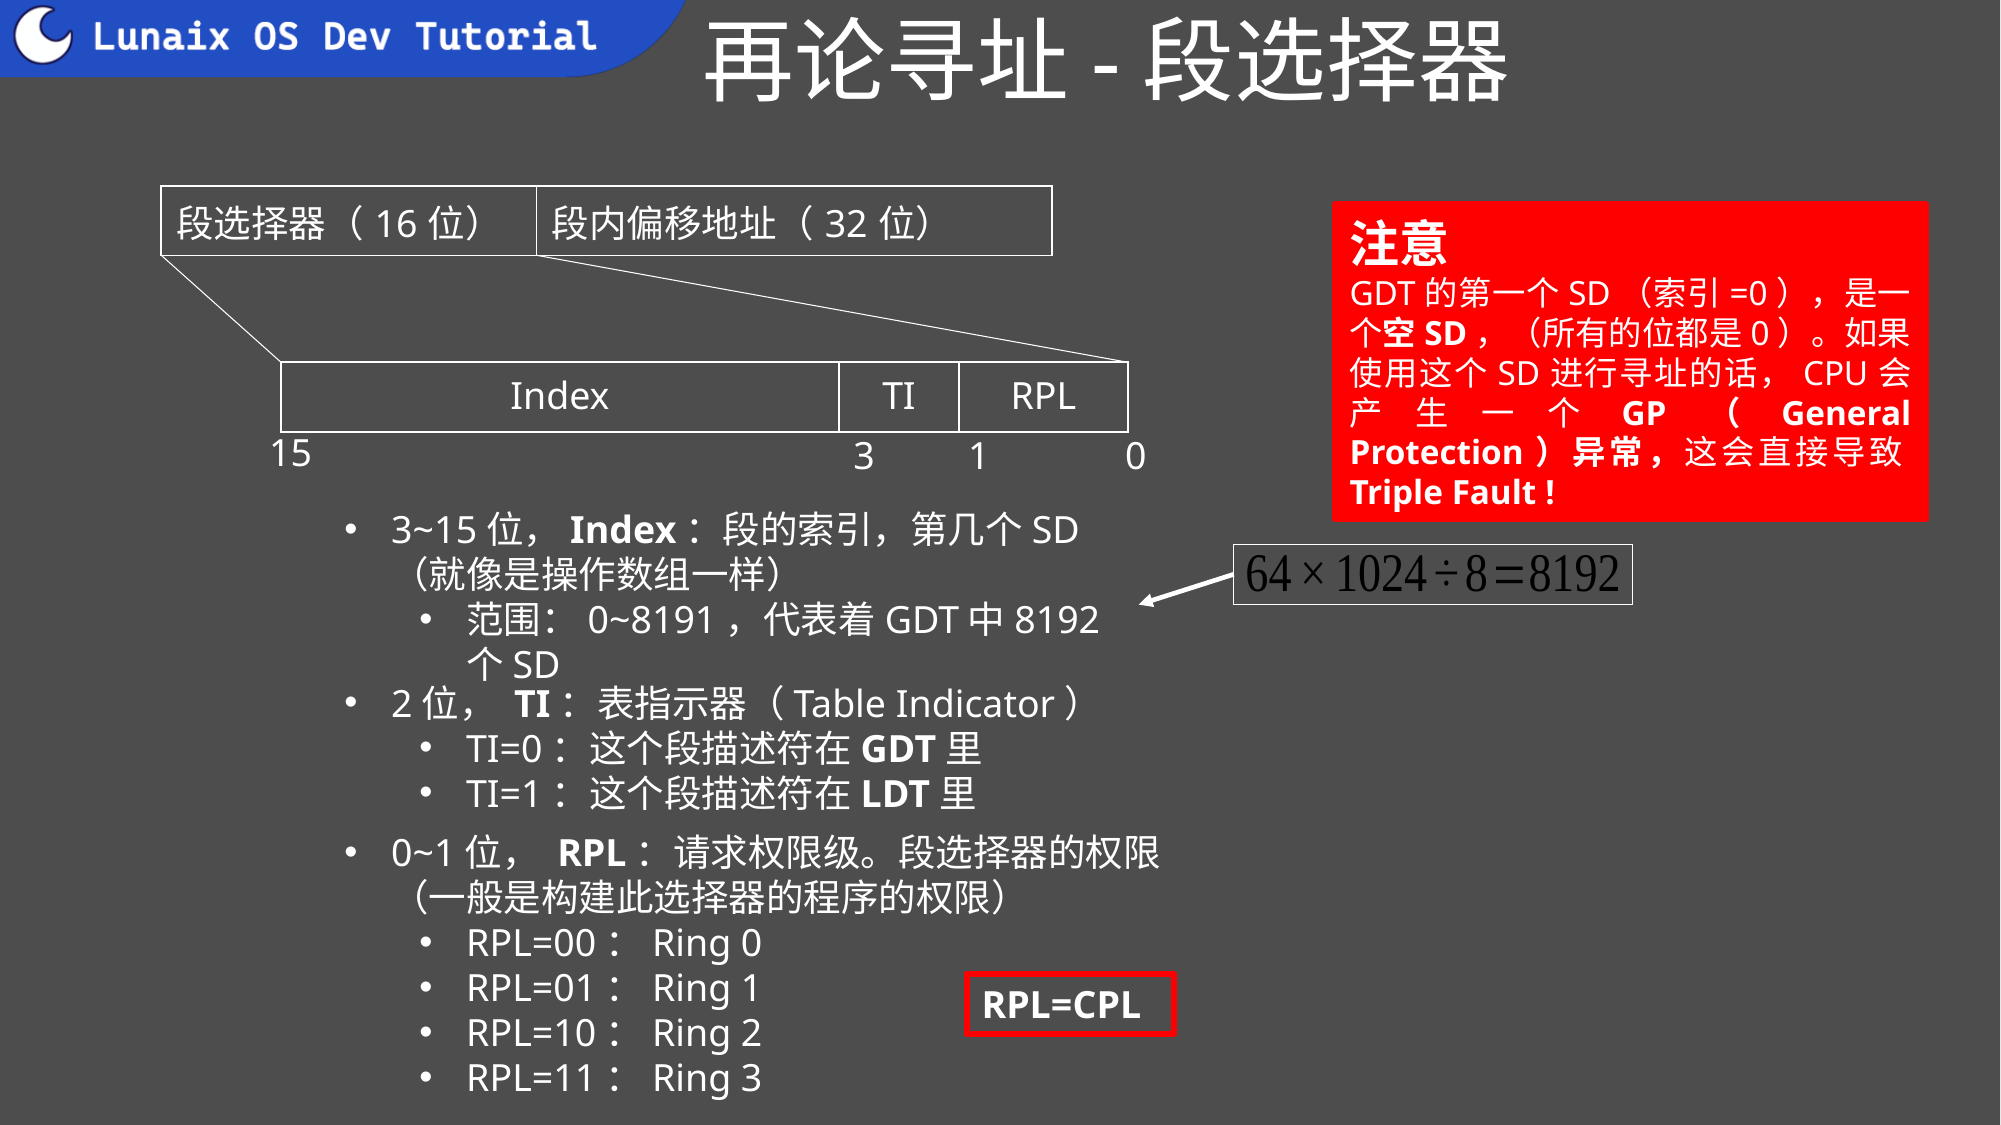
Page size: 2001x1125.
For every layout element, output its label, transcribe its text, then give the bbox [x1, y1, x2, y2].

text_box RPL=CPL [966, 973, 1175, 1034]
text_box 1 [953, 424, 1007, 485]
chart [1233, 544, 1633, 605]
table_header Index [282, 363, 838, 431]
text_box 0~1位， RPL：请求权限级。段选择器的权限（一般是构建此选择器的程序的权限） RPL=00：Ring 0 RPL=01：Ring 1 RPL=10：Ring 2 RPL=11：Ring 3 [329, 821, 1244, 1107]
text_box 3~15位，Index：段的索引，第几个SD（就像是操作数组一样） 范围：0~8191，代表着GDT中8192个SD [329, 498, 1149, 672]
table_header 段选择器（16位） [162, 187, 536, 255]
table_header TI [840, 363, 958, 431]
text_box 0 [1110, 424, 1164, 485]
title 再论寻址-段选择器 [687, 0, 1839, 130]
picture [0, 0, 2001, 1125]
table_header 段内偏移地址（32位） [537, 187, 1051, 255]
text_box 2位， TI：表指示器（Table Indicator） TI=0：这个段描述符在GDT里 TI=1：这个段描述符在LDT里 [329, 672, 1149, 821]
text_box 3 [838, 424, 892, 485]
table_header RPL [960, 363, 1127, 431]
text_box 注意 GDT的第一个SD（索引=0），是一个空SD，（所有的位都是0）。如果使用这个SD进行寻址的话，CPU会产生一个GP（General Protection）异常，这会直接导致Triple Fault ! [1334, 204, 1927, 519]
text_box 15 [254, 421, 330, 482]
